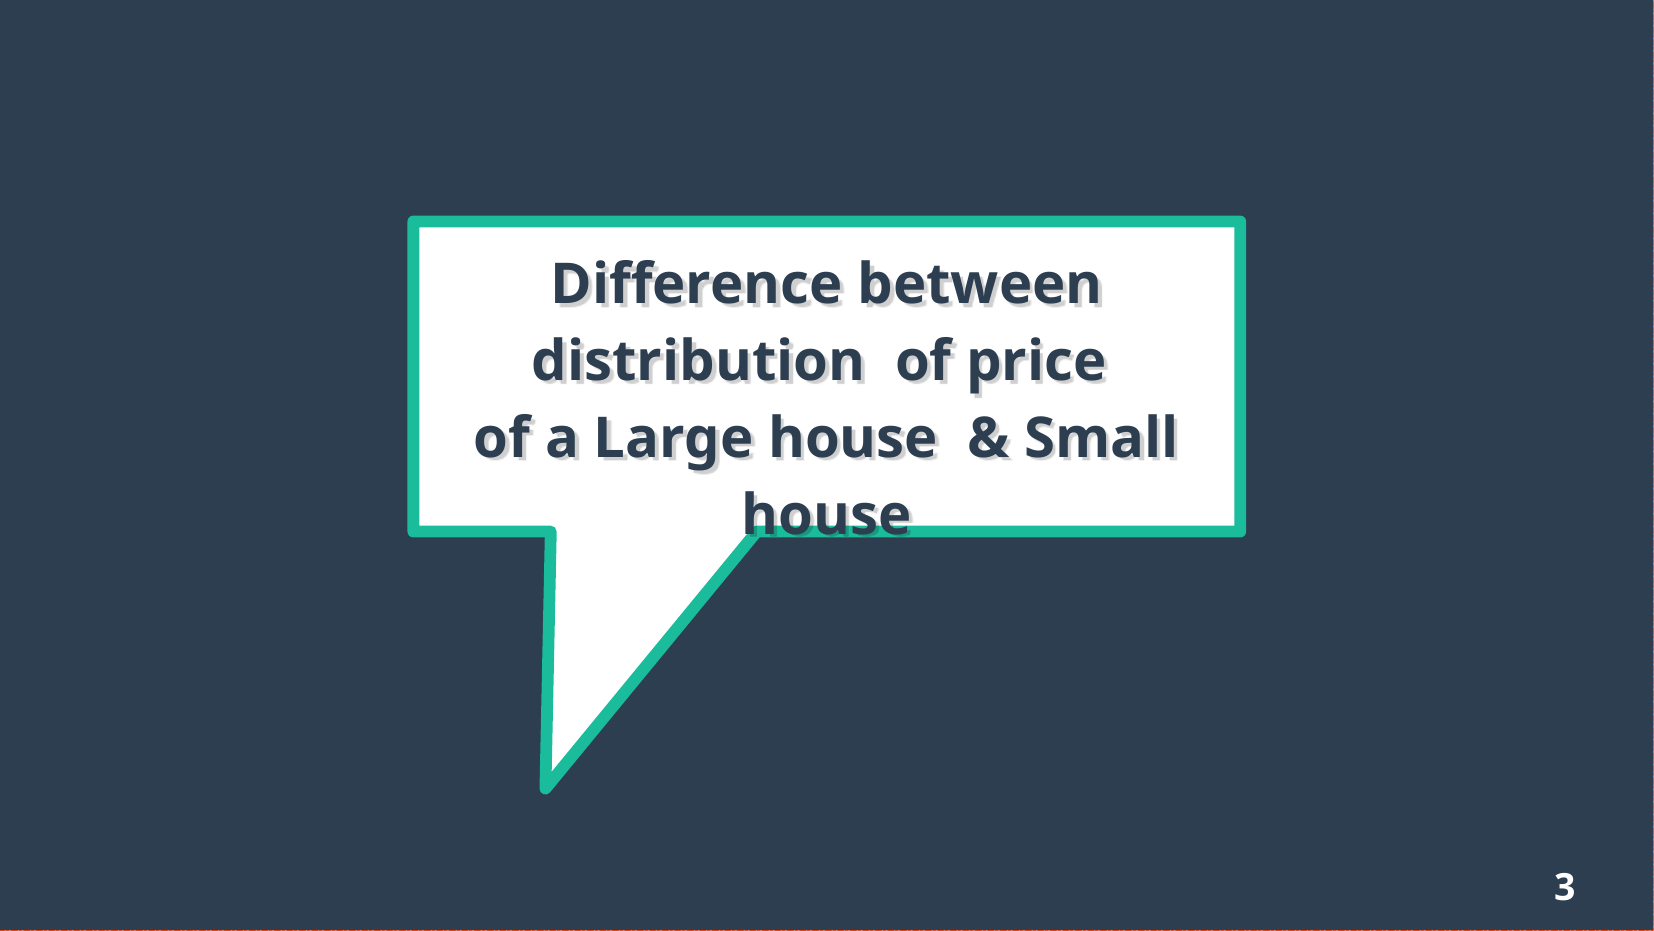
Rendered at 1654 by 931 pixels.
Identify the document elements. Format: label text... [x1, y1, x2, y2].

title Difference between distribution of price of a Large house & Small house [442, 243, 1211, 510]
